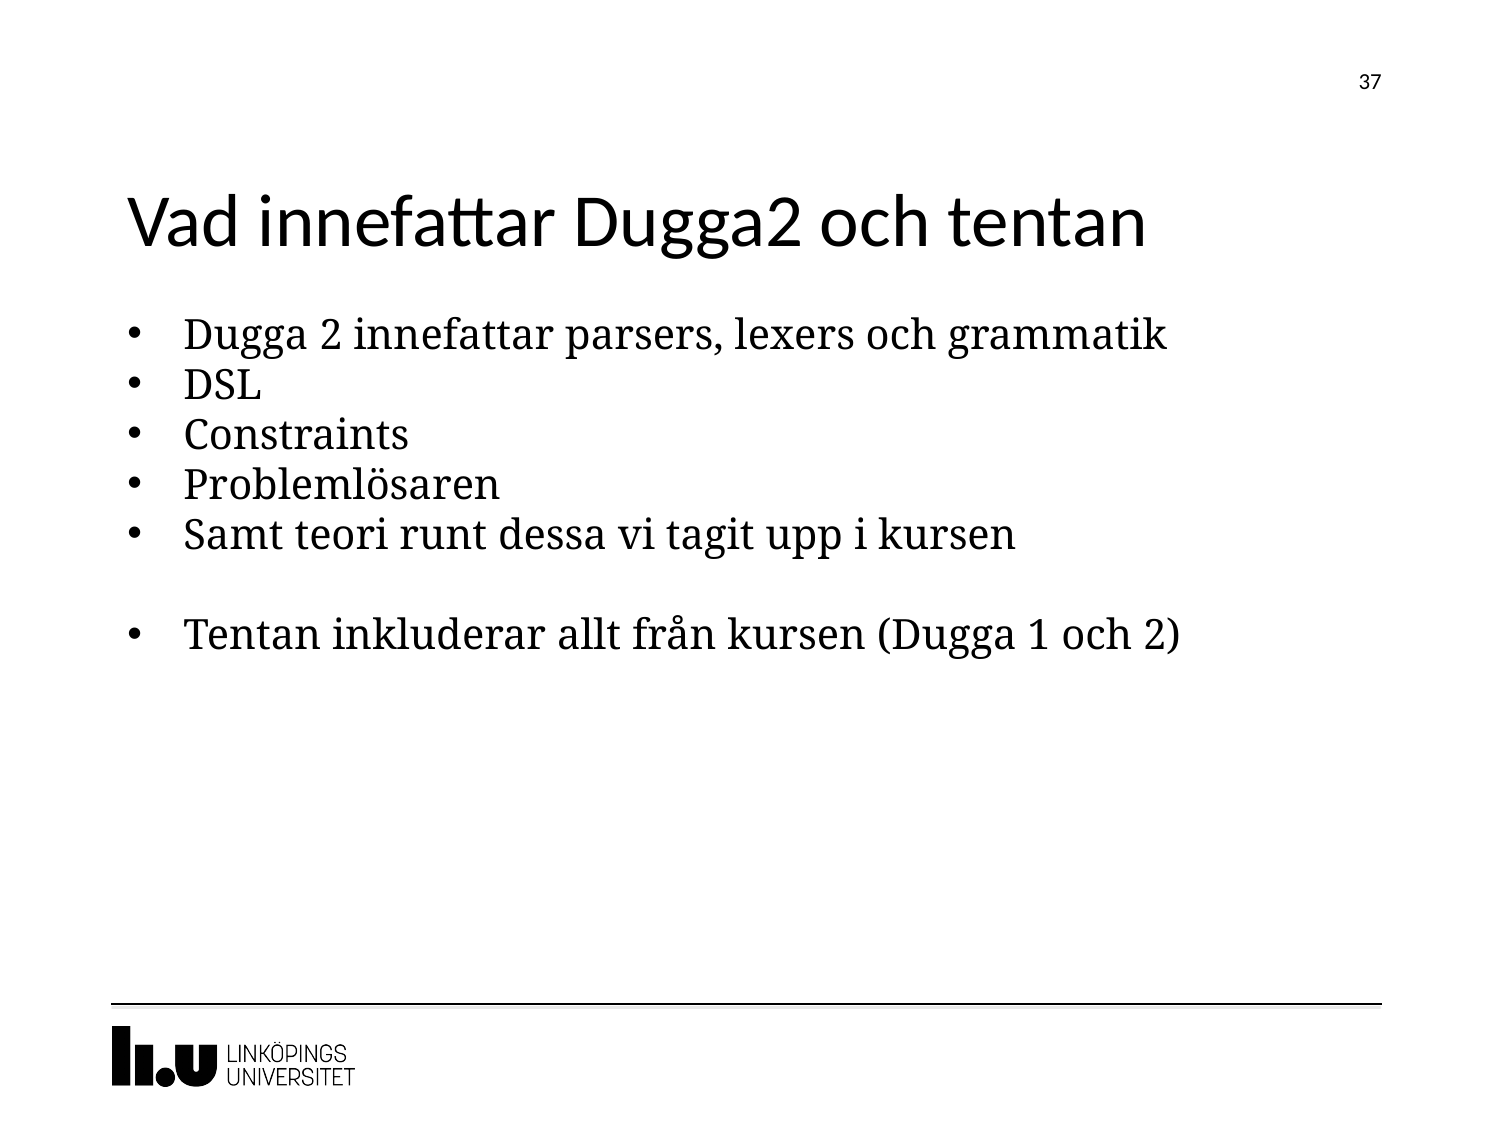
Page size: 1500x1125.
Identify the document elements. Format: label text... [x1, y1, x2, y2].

text_box Vad innefattar Dugga2 och tentan [112, 163, 1382, 300]
picture [112, 1026, 355, 1087]
text_box Dugga 2 innefattar parsers, lexers och grammatik DSL Constraints Problemlösaren Samt teori runt dessa vi tagit upp i kursen Tentan inkluderar allt från kursen (Dugga 1 och 2) [112, 300, 1382, 968]
text_box <number> [1306, 59, 1397, 103]
